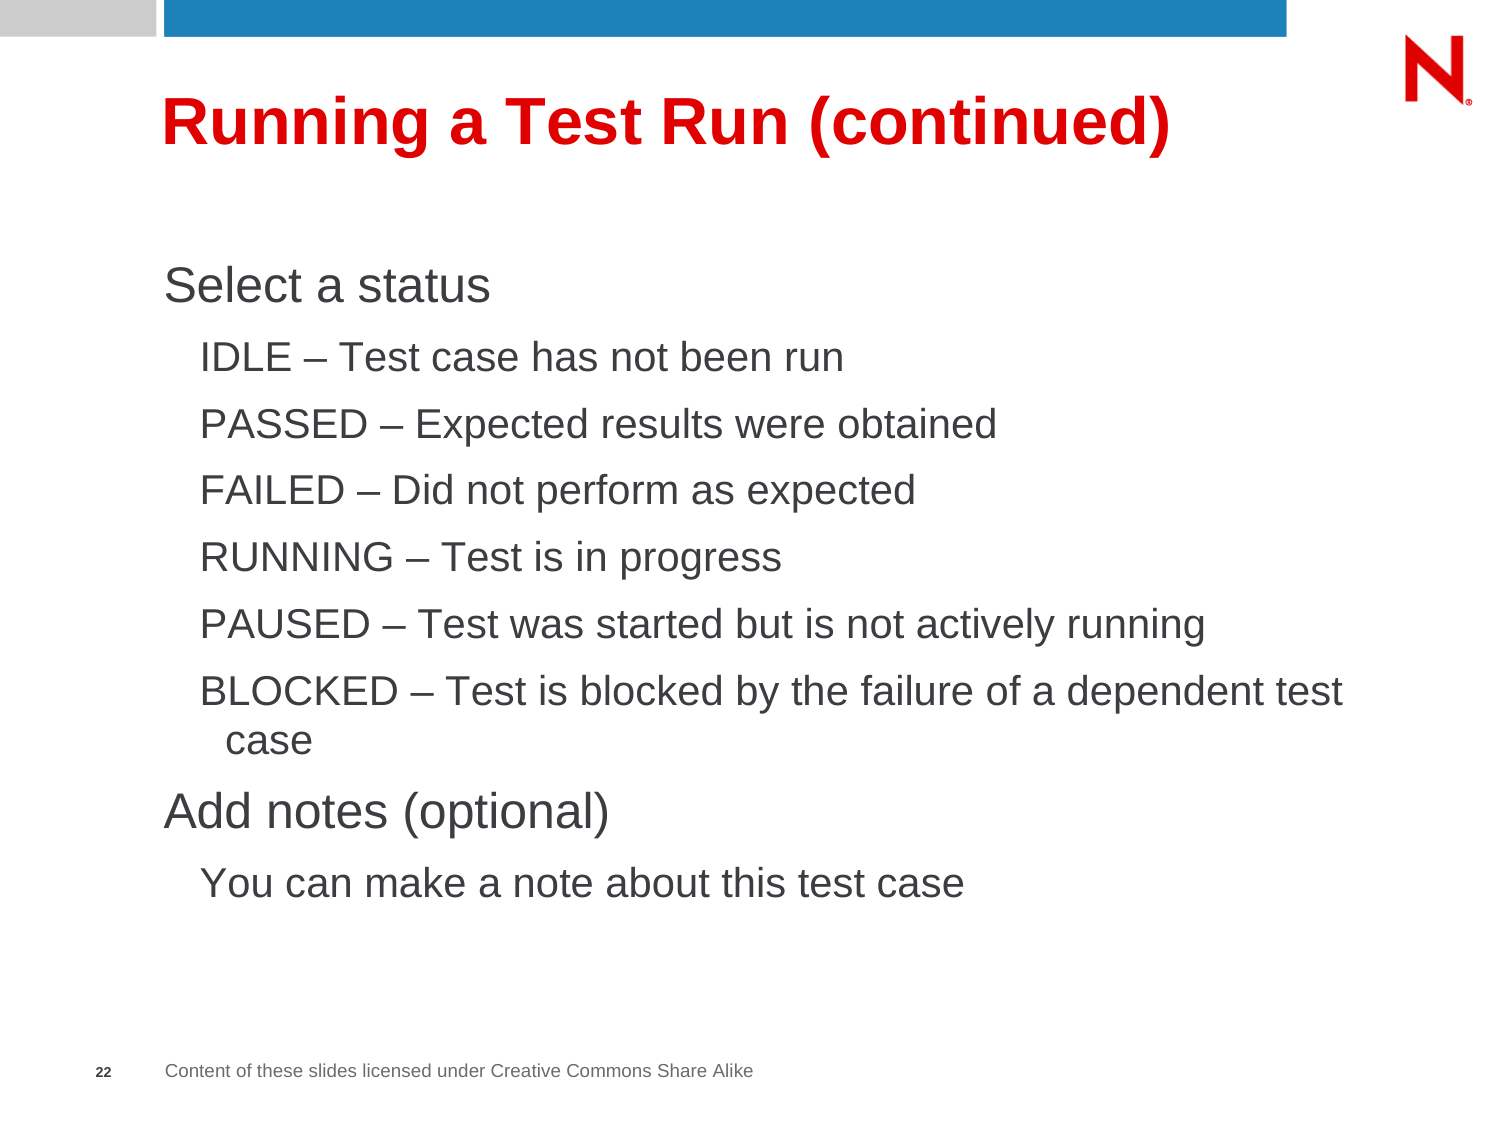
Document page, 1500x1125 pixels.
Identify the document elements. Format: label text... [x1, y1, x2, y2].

picture [1403, 32, 1473, 107]
title Running a Test Run (continued) [161, 41, 1383, 205]
list Select a status IDLE – Test case has not been run PASSED – Expected results were obtained FAILED – Did not perform as expected RUNNING – Test is in progress PAUSED – Test was started but is not actively running BLOCKED – Test is blocked by the failure of a dependent test case Add notes (optional) You can make a note about this test case [163, 254, 1404, 986]
